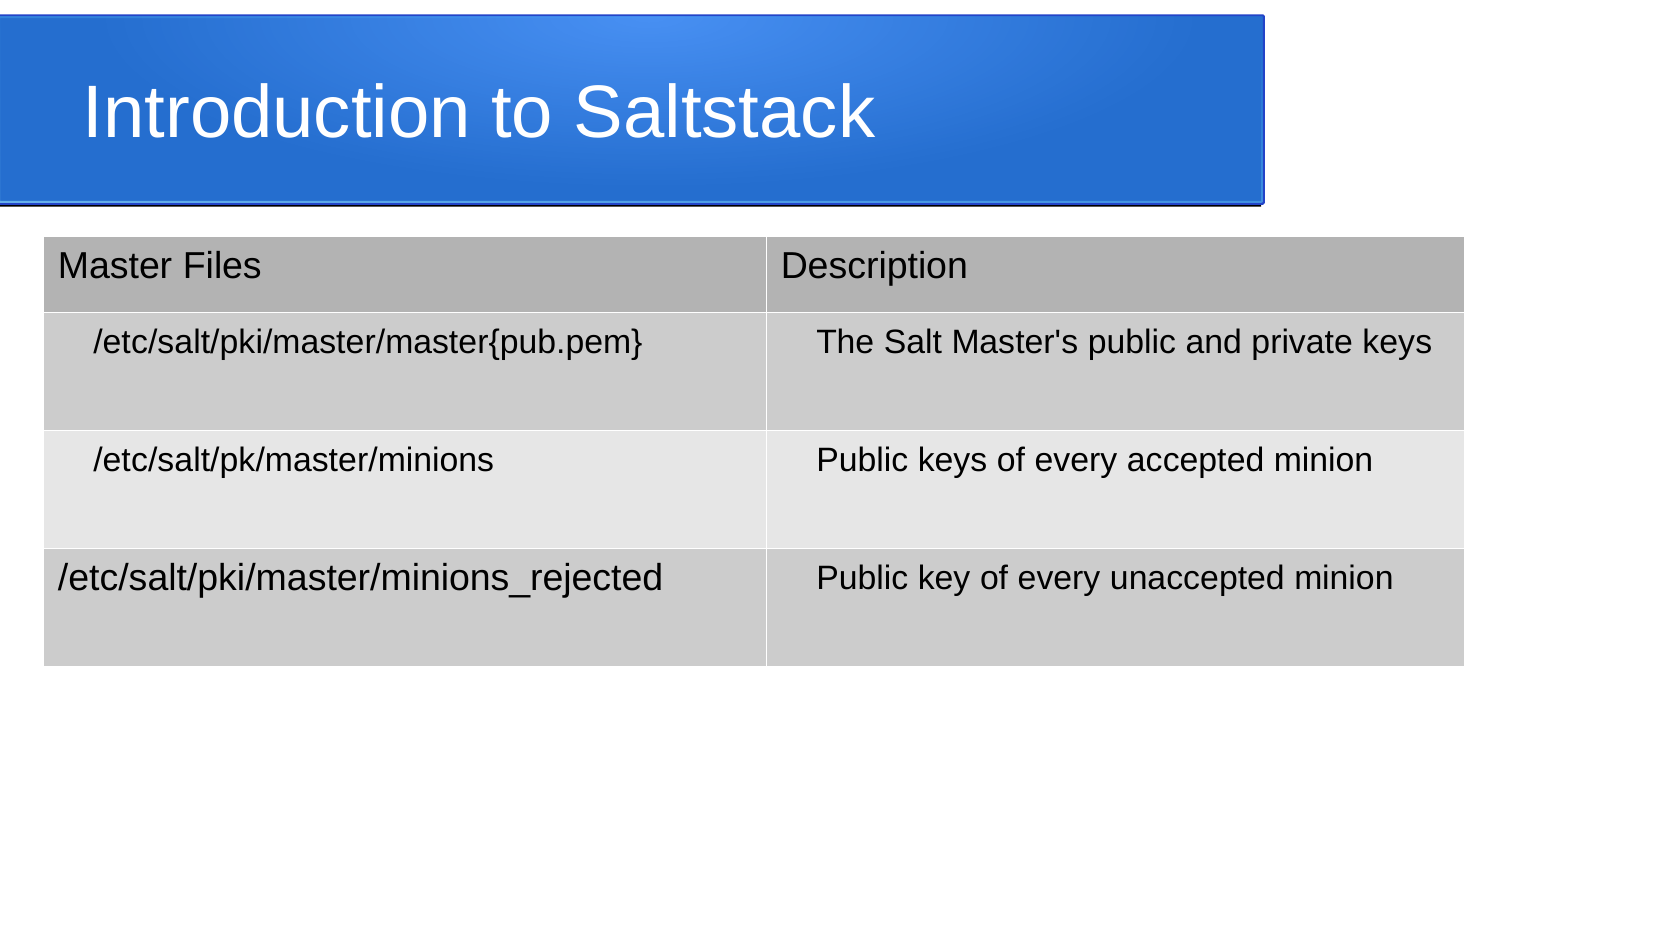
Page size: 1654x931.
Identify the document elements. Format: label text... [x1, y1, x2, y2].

table_cell The Salt Master's public and private keys [767, 313, 1464, 430]
table_cell Public keys of every accepted minion [767, 431, 1464, 548]
table_cell /etc/salt/pki/master/minions_rejected [44, 549, 766, 666]
table_header Description [767, 237, 1464, 312]
table_cell /etc/salt/pki/master/master{pub.pem} [44, 313, 766, 430]
table_header Master Files [44, 237, 766, 312]
subtitle [82, 224, 1571, 764]
table_cell Public key of every unaccepted minion [767, 549, 1464, 666]
table_cell /etc/salt/pk/master/minions [44, 431, 766, 548]
title Introduction to Saltstack [82, 35, 1235, 189]
